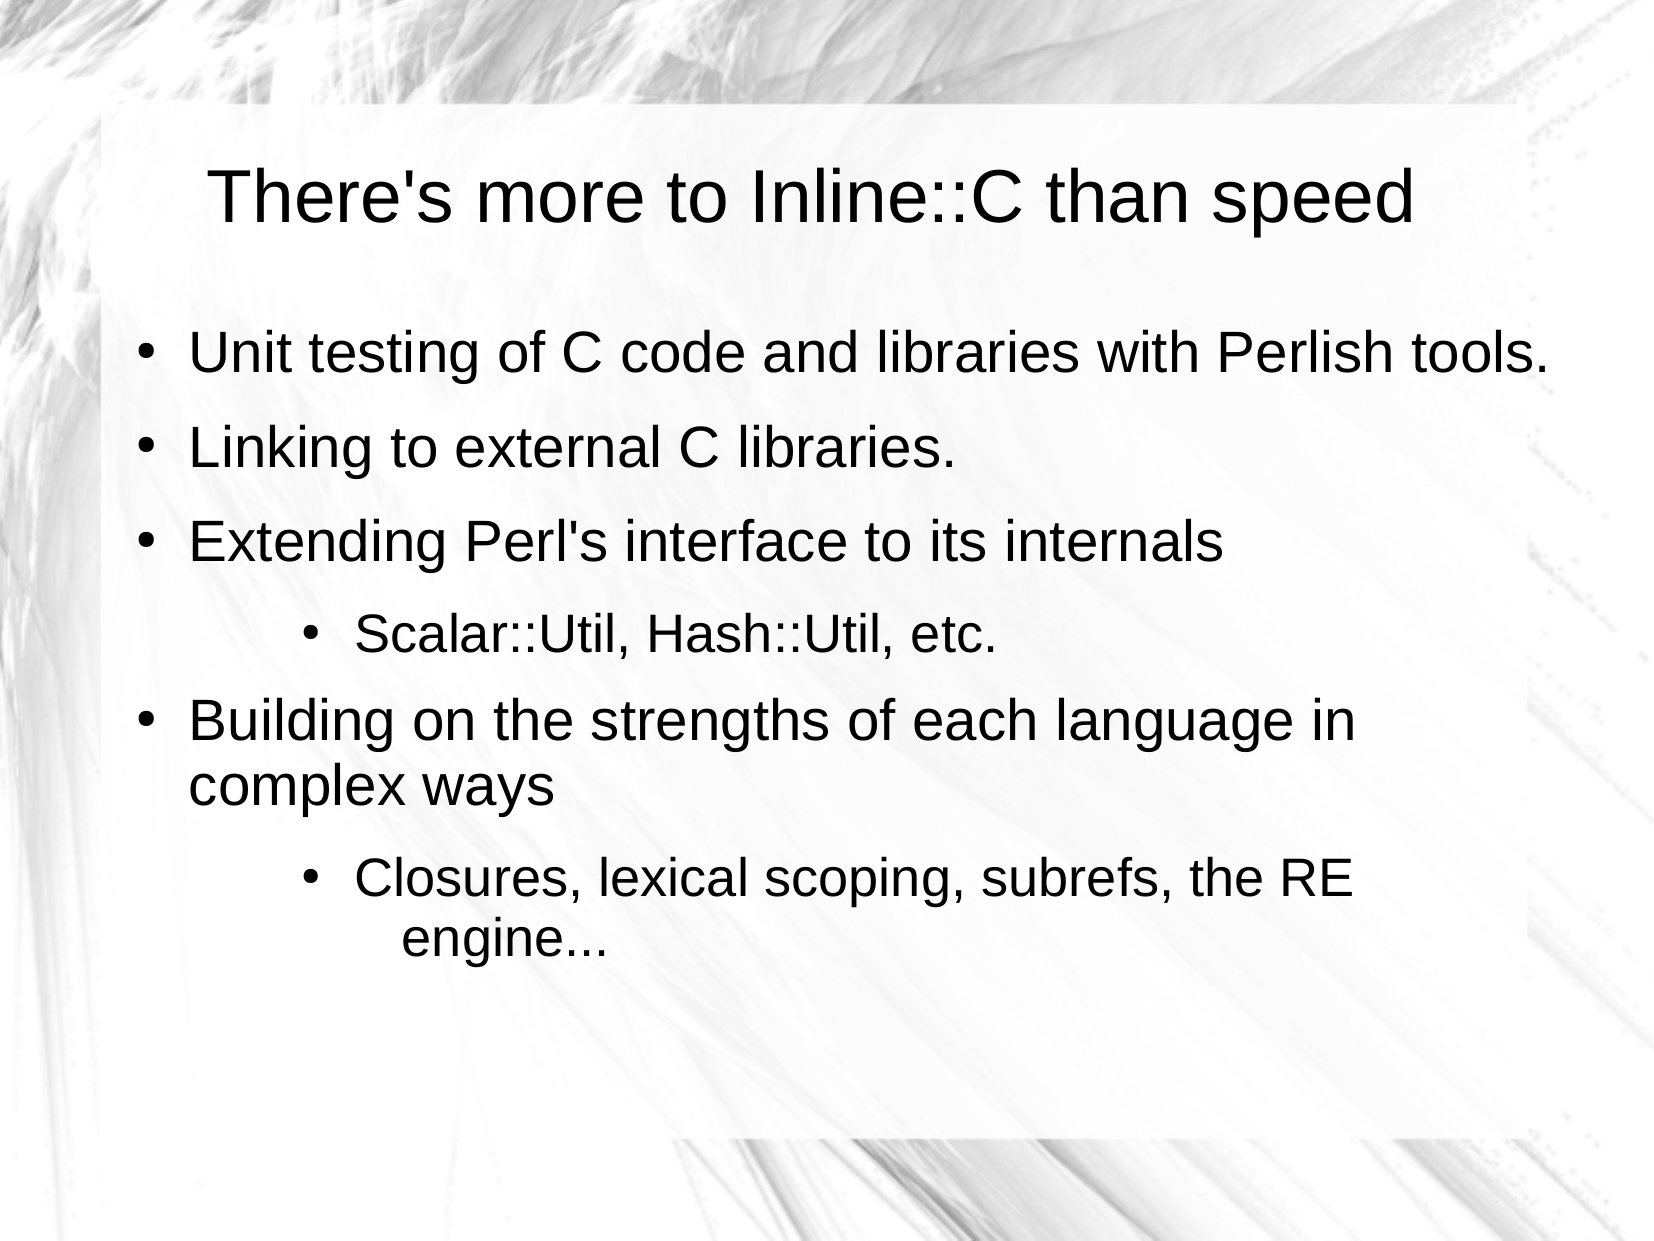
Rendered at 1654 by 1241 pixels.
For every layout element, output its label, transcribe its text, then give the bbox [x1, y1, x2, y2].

picture [0, 0, 1654, 1241]
list Unit testing of C code and libraries with Perlish tools. Linking to external C libraries. Extending Perl's interface to its internals Scalar::Util, Hash::Util, etc. Building on the strengths of each language in complex ways Closures, lexical scoping, subrefs, the RE engine... [118, 319, 1571, 1139]
title There's more to Inline::C than speed [118, 112, 1506, 281]
